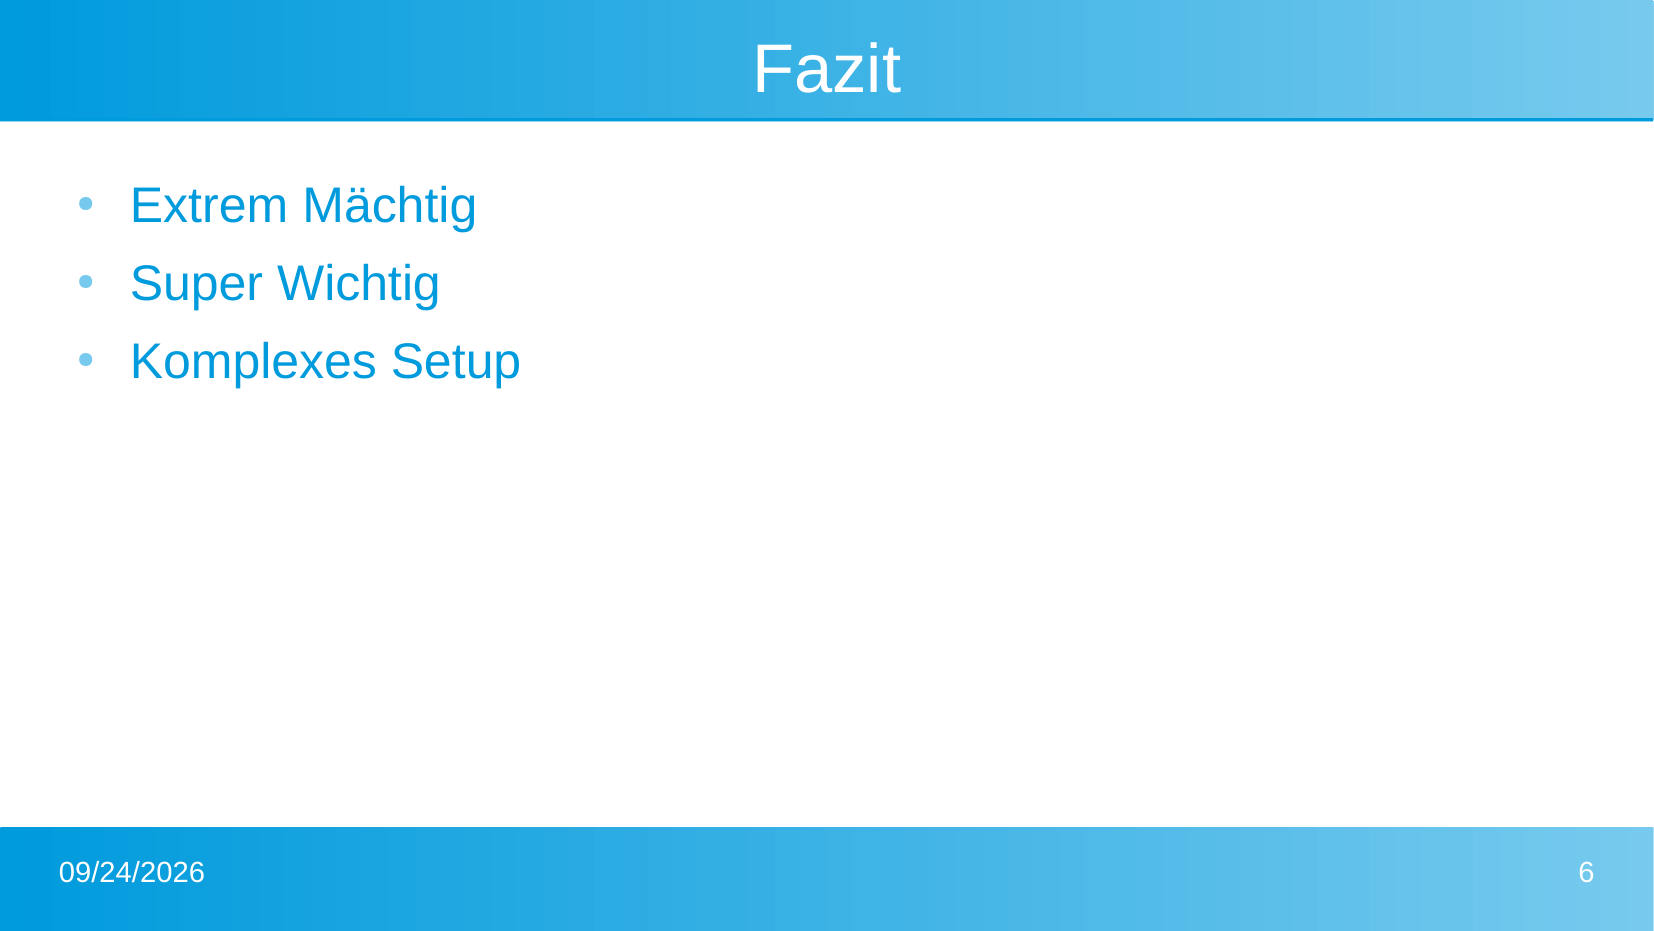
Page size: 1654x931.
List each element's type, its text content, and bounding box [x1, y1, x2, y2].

list Extrem Mächtig Super Wichtig Komplexes Setup [59, 177, 1595, 768]
title Fazit [59, 29, 1595, 108]
